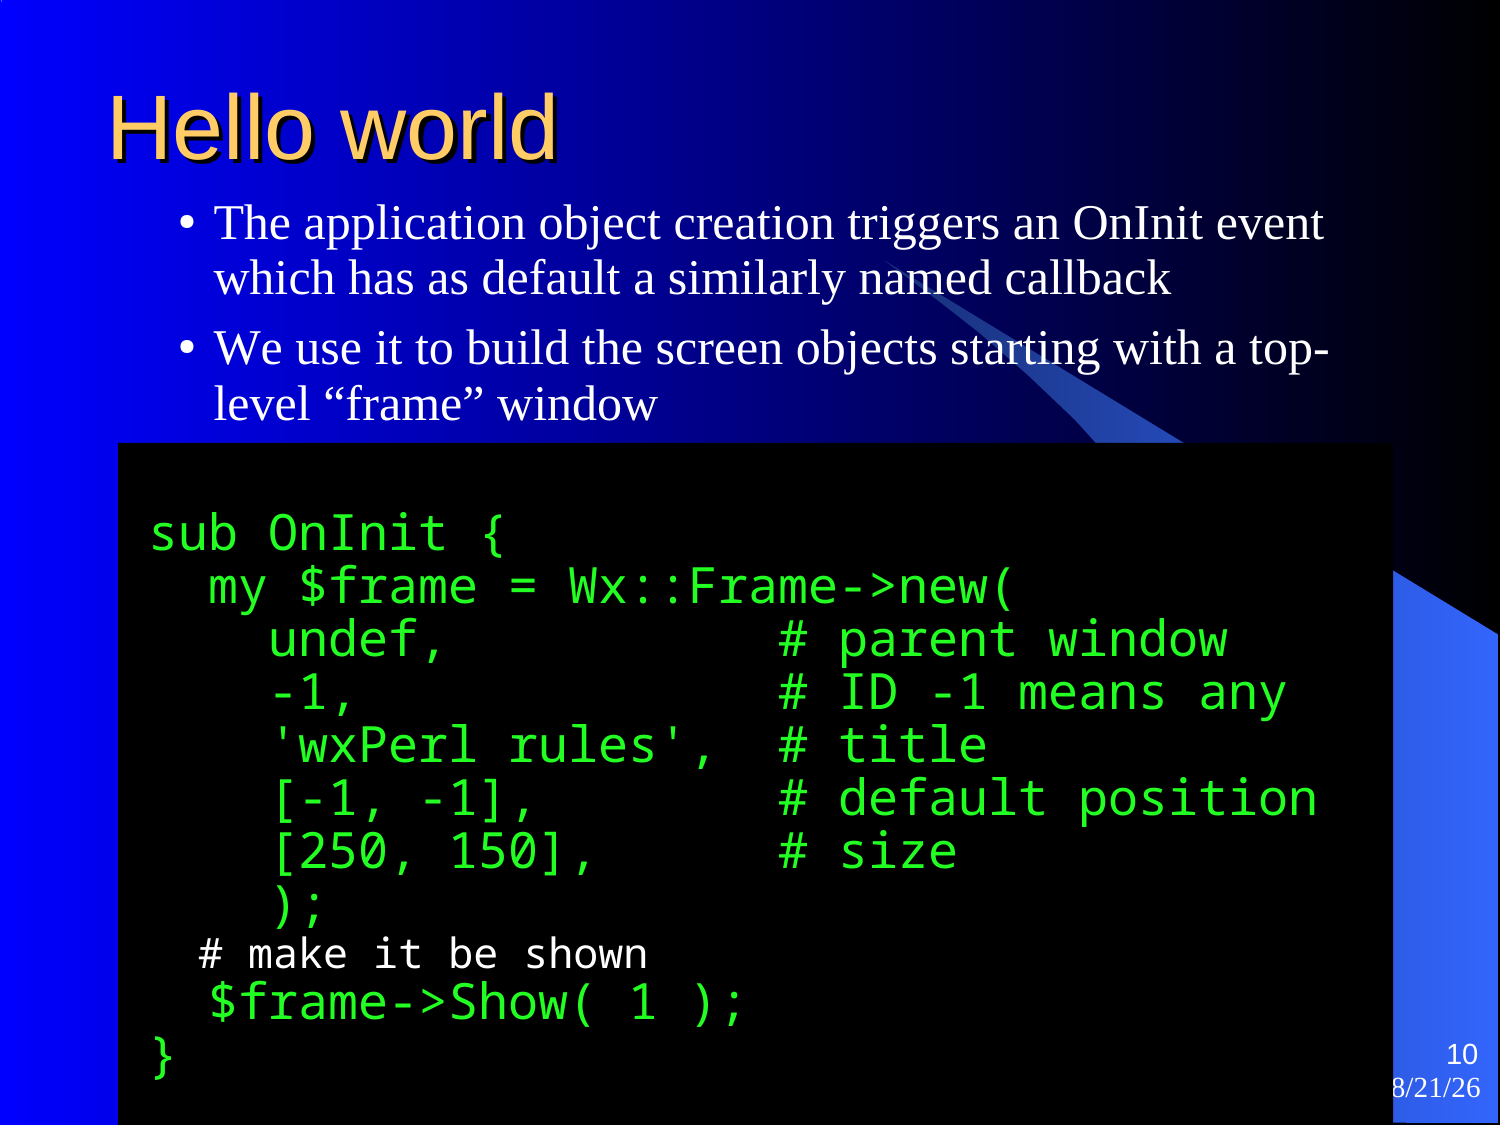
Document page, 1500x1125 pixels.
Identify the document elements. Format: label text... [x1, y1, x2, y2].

list The application object creation triggers an OnInit event which has as default a similarly named callback We use it to build the screen objects starting with a top-level “frame” window [112, 147, 1388, 1034]
title Hello world [91, 48, 1418, 207]
list sub OnInit { my $frame = Wx::Frame->new( undef, # parent window -1, # ID -1 means any 'wxPerl rules', # title [-1, -1], # default position [250, 150], # size ); # make it be shown $frame->Show( 1 ); } [118, 442, 1394, 1038]
